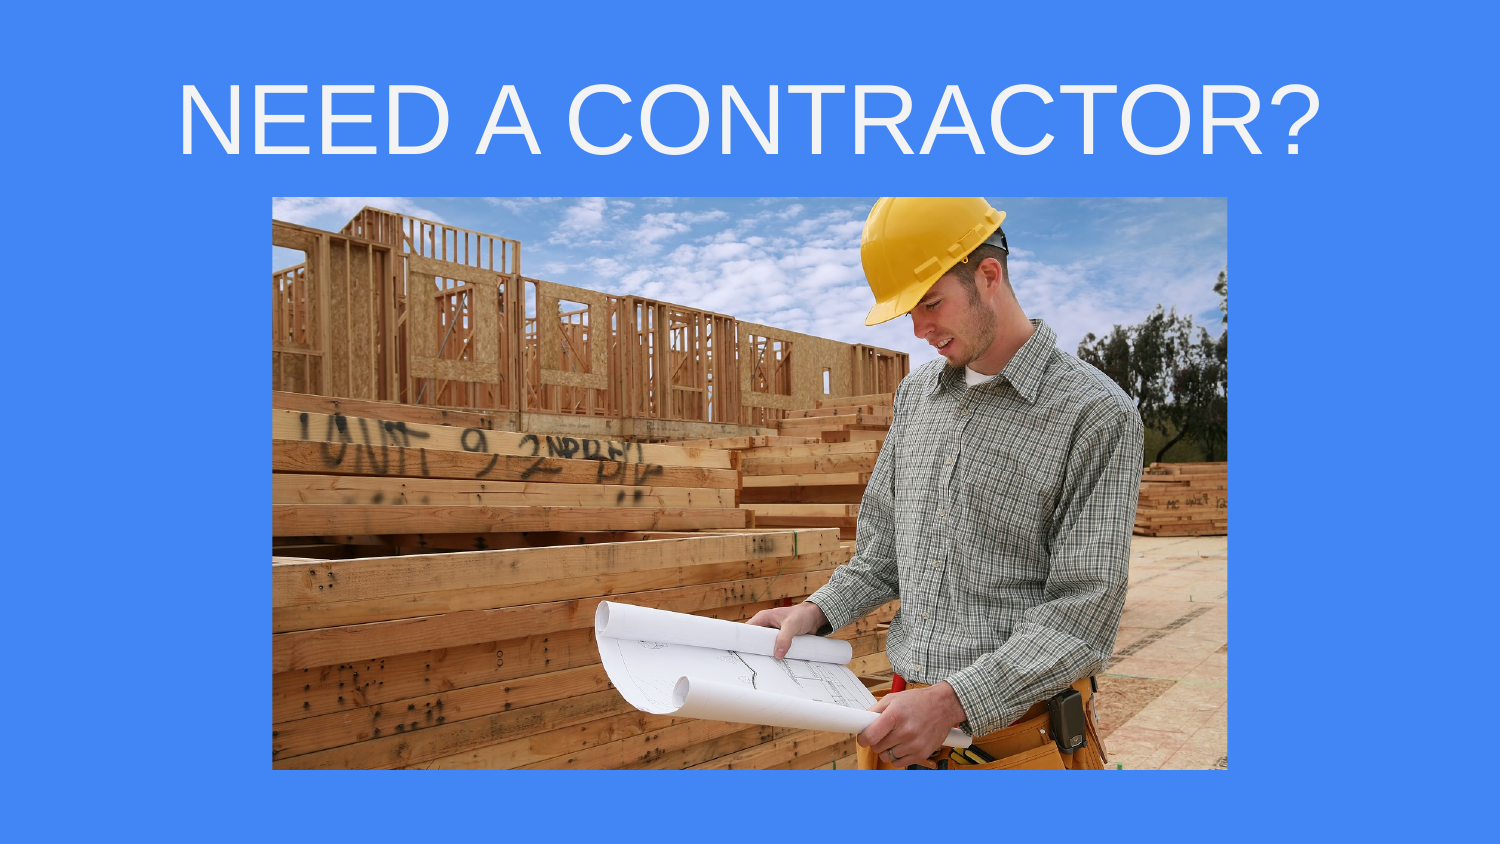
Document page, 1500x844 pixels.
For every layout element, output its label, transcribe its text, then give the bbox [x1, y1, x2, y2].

text_box NEED A CONTRACTOR? [92, 31, 1408, 197]
picture [272, 197, 1228, 770]
